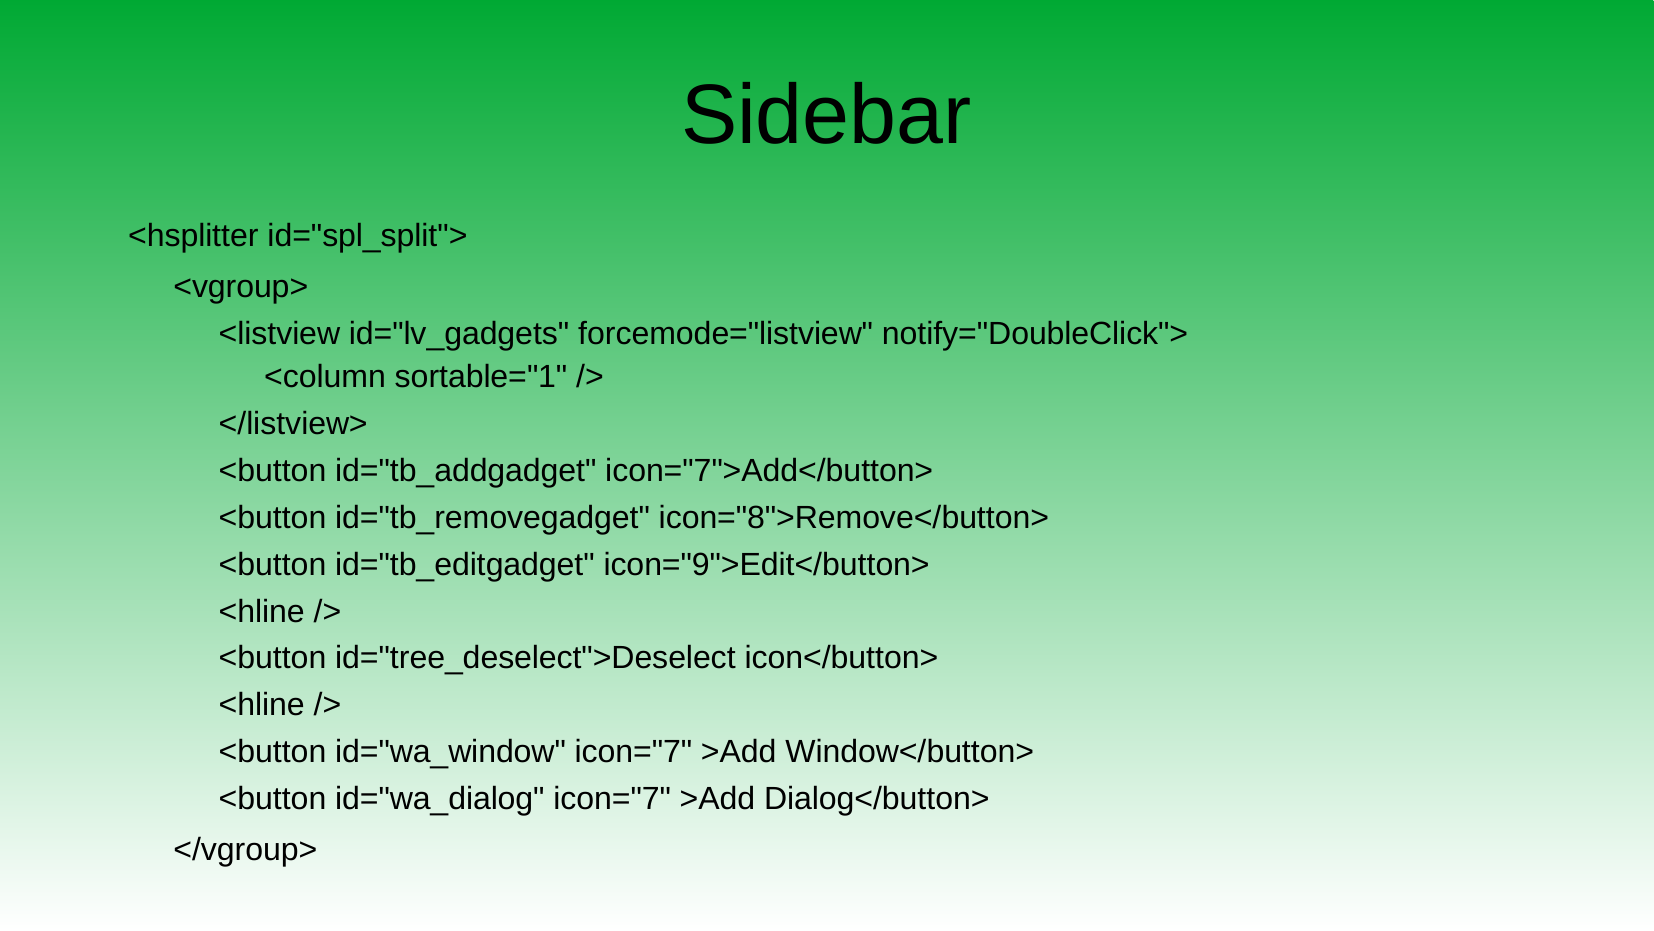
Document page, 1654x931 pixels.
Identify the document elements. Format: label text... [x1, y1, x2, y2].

list <hsplitter id="spl_split"> <vgroup> <listview id="lv_gadgets" forcemode="listview" notify="DoubleClick"> <column sortable="1" /> </listview> <button id="tb_addgadget" icon="7">Add</button> <button id="tb_removegadget" icon="8">Remove</button> <button id="tb_editgadget" icon="9">Edit</button> <hline /> <button id="tree_deselect">Deselect icon</button> <hline /> <button id="wa_window" icon="7" >Add Window</button> <button id="wa_dialog" icon="7" >Add Dialog</button> </vgroup> [82, 217, 1571, 872]
title Sidebar [82, 36, 1571, 193]
